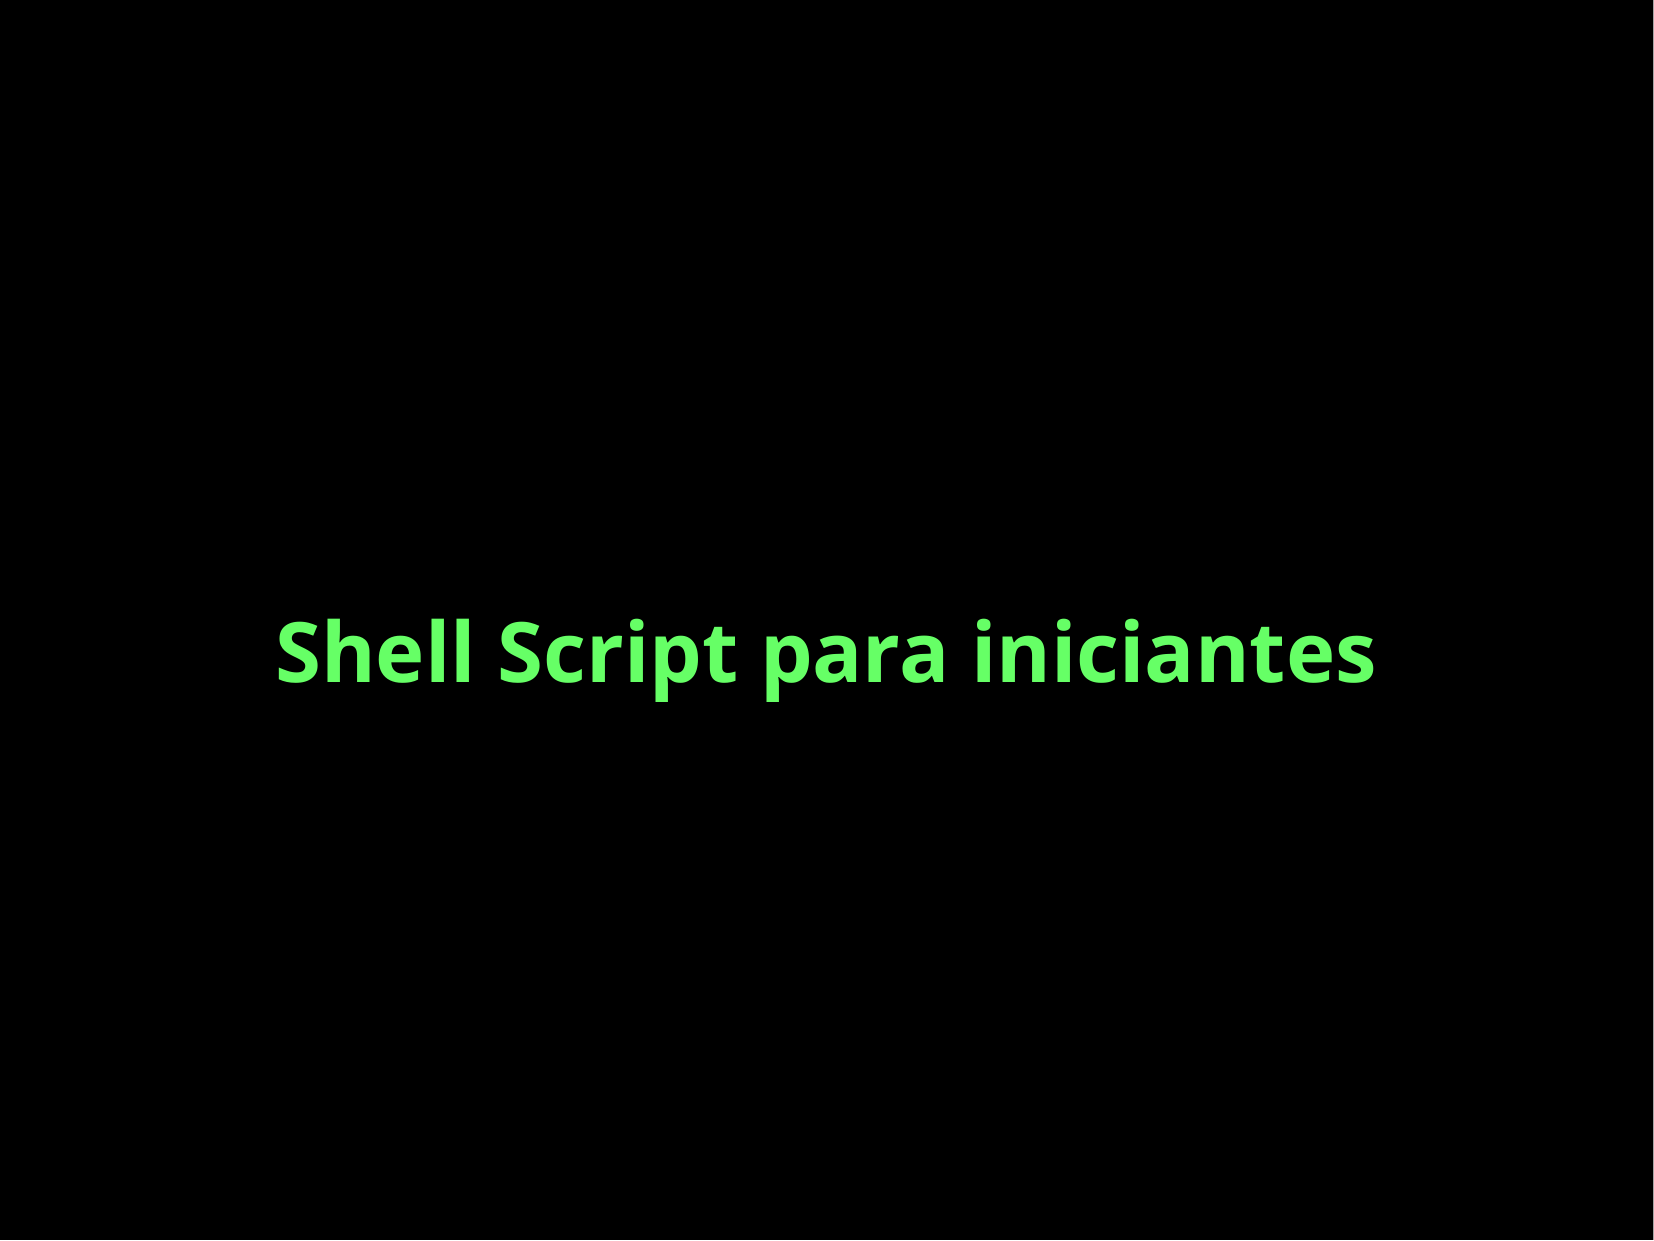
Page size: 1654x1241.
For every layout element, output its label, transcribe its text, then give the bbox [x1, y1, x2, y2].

subtitle Shell Script para iniciantes [82, 290, 1571, 1010]
